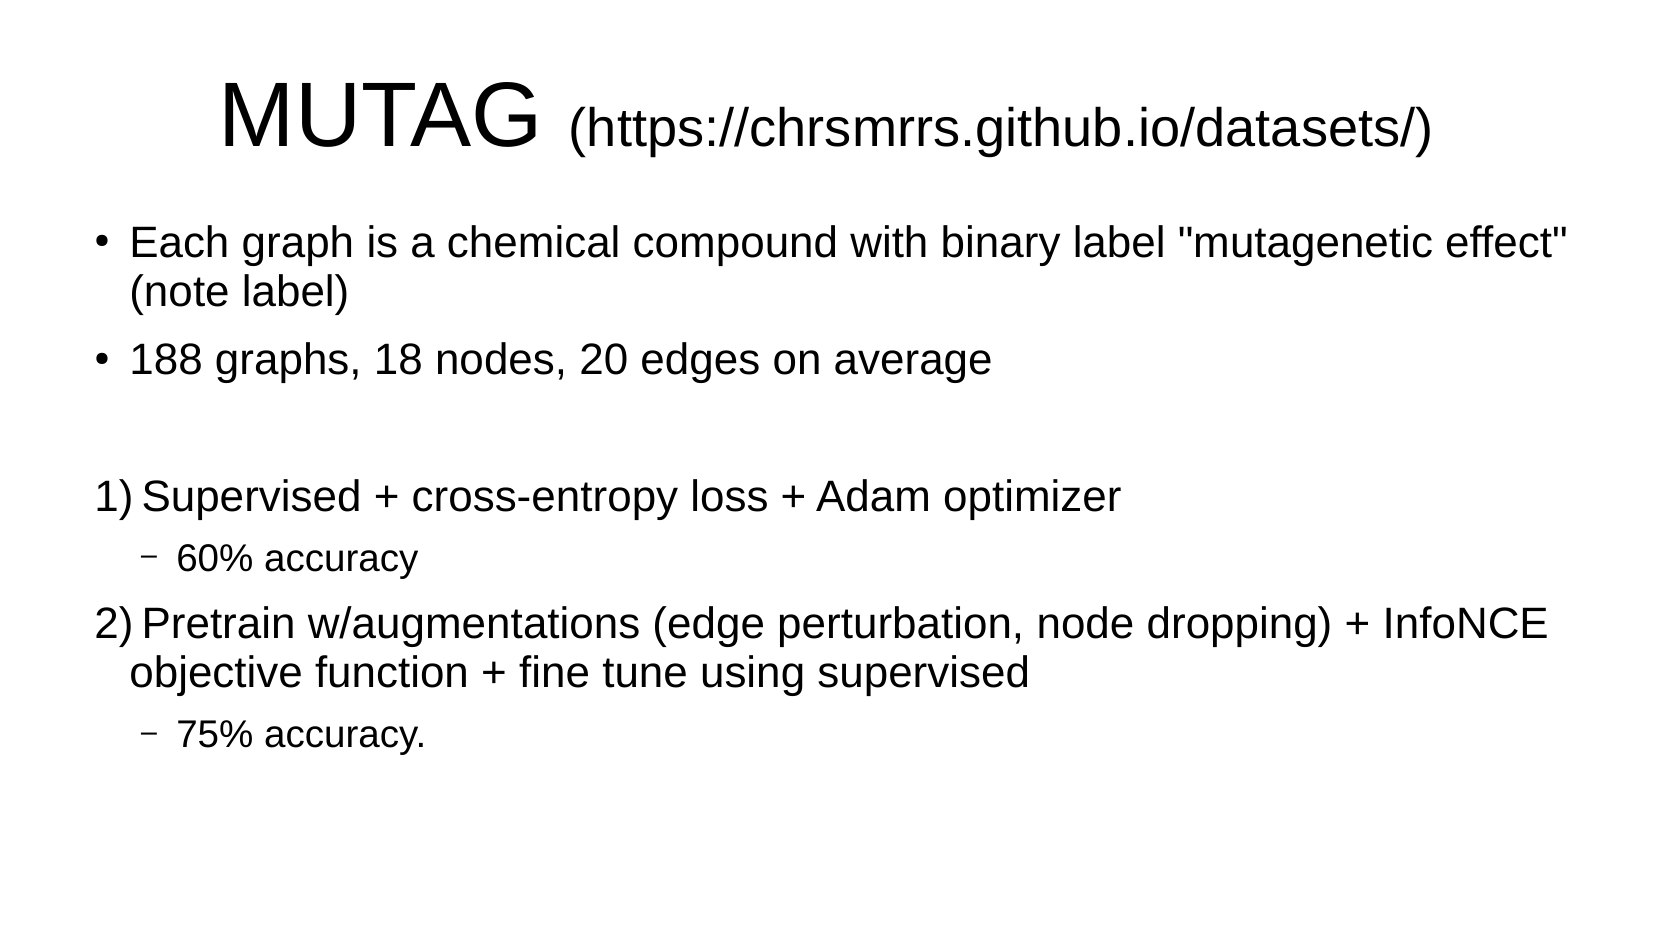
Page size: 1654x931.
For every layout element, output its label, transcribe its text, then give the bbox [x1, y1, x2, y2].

title MUTAG (https://chrsmrrs.github.io/datasets/) [82, 37, 1571, 193]
list Each graph is a chemical compound with binary label "mutagenetic effect" (note label) 188 graphs, 18 nodes, 20 edges on average Supervised + cross-entropy loss + Adam optimizer 60% accuracy Pretrain w/augmentations (edge perturbation, node dropping) + InfoNCE objective function + fine tune using supervised 75% accuracy. [82, 217, 1571, 758]
